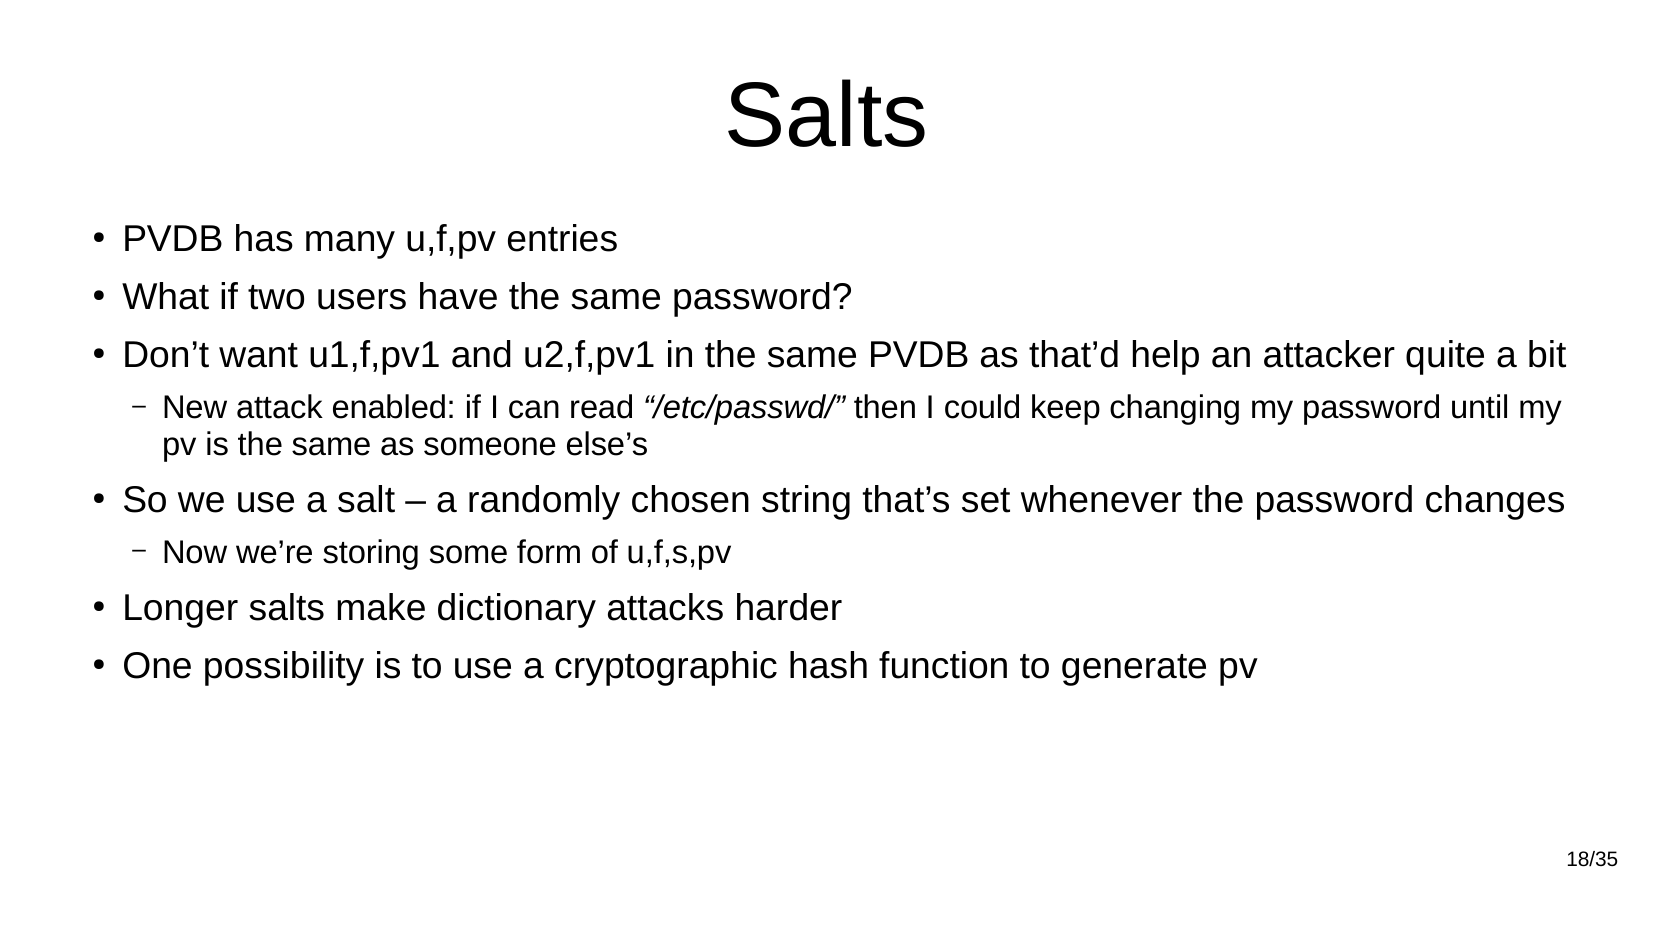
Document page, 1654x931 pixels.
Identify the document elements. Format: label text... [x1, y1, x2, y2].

list PVDB has many u,f,pv entries What if two users have the same password? Don’t want u1,f,pv1 and u2,f,pv1 in the same PVDB as that’d help an attacker quite a bit New attack enabled: if I can read “/etc/passwd/” ​then I could keep changing my password until my pv is the same as someone else’s So we use a salt – a randomly chosen string that’s set whenever the password changes Now we’re storing some form of u,f,s,pv Longer salts make dictionary attacks harder One possibility is to use a cryptographic hash function to generate pv [82, 217, 1571, 758]
title Salts [82, 37, 1571, 193]
